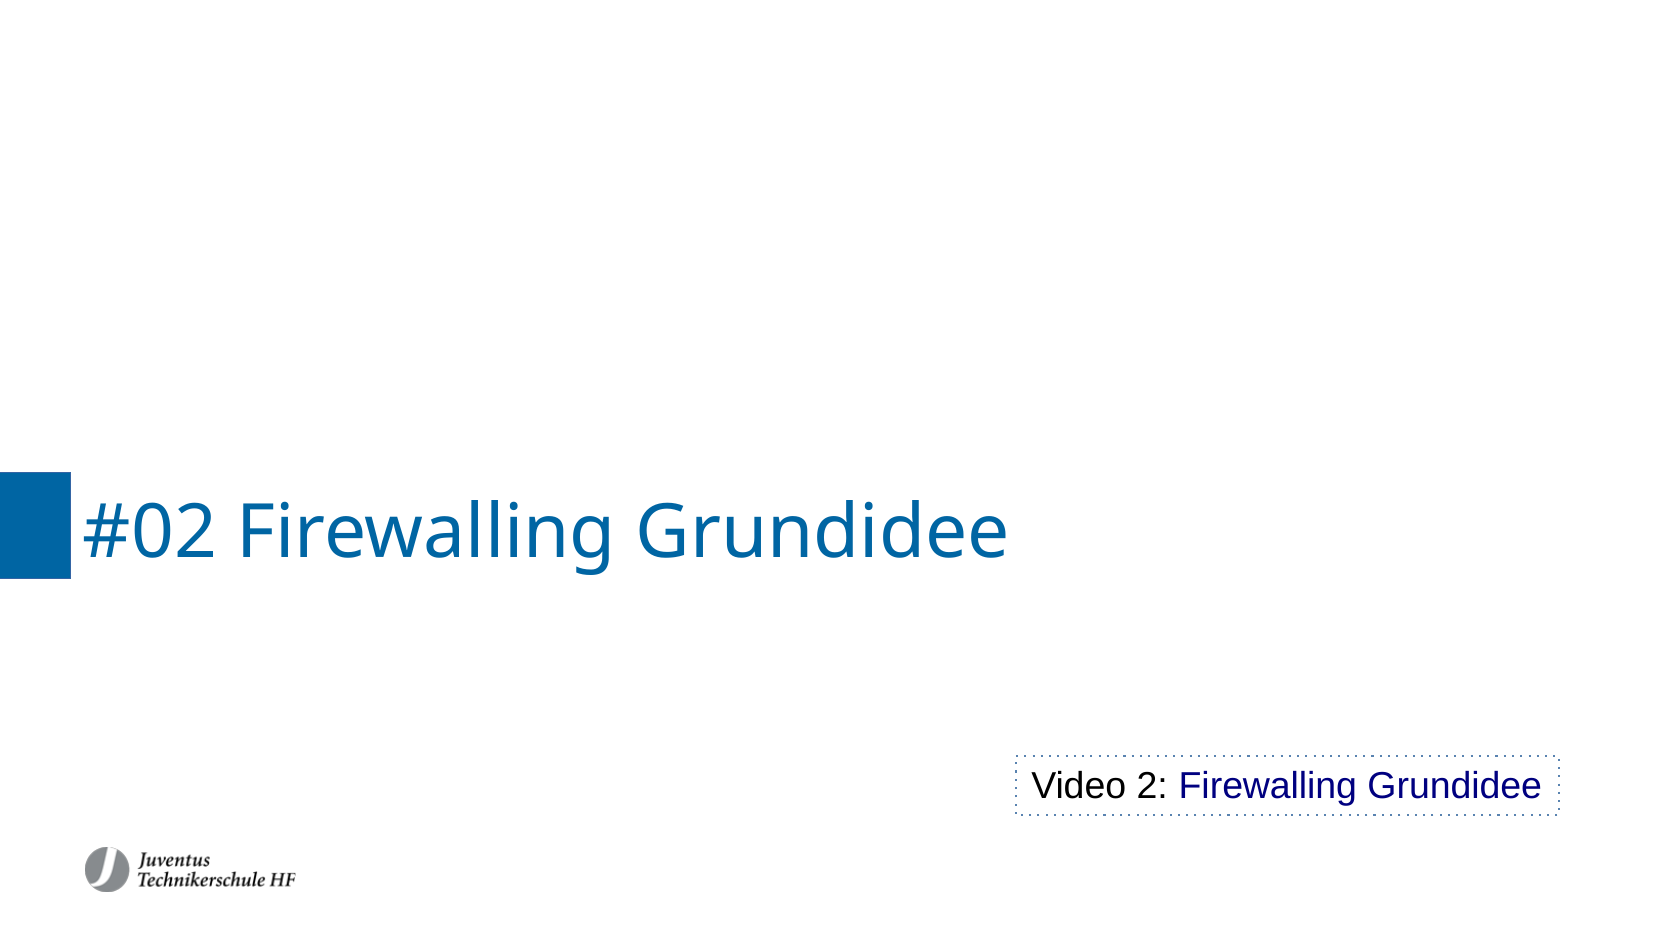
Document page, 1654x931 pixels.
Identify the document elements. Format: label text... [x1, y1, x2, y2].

title #02 Firewalling Grundidee [82, 450, 1571, 606]
text_box Video 2: Firewalling Grundidee [1015, 756, 1560, 816]
picture [85, 847, 296, 892]
